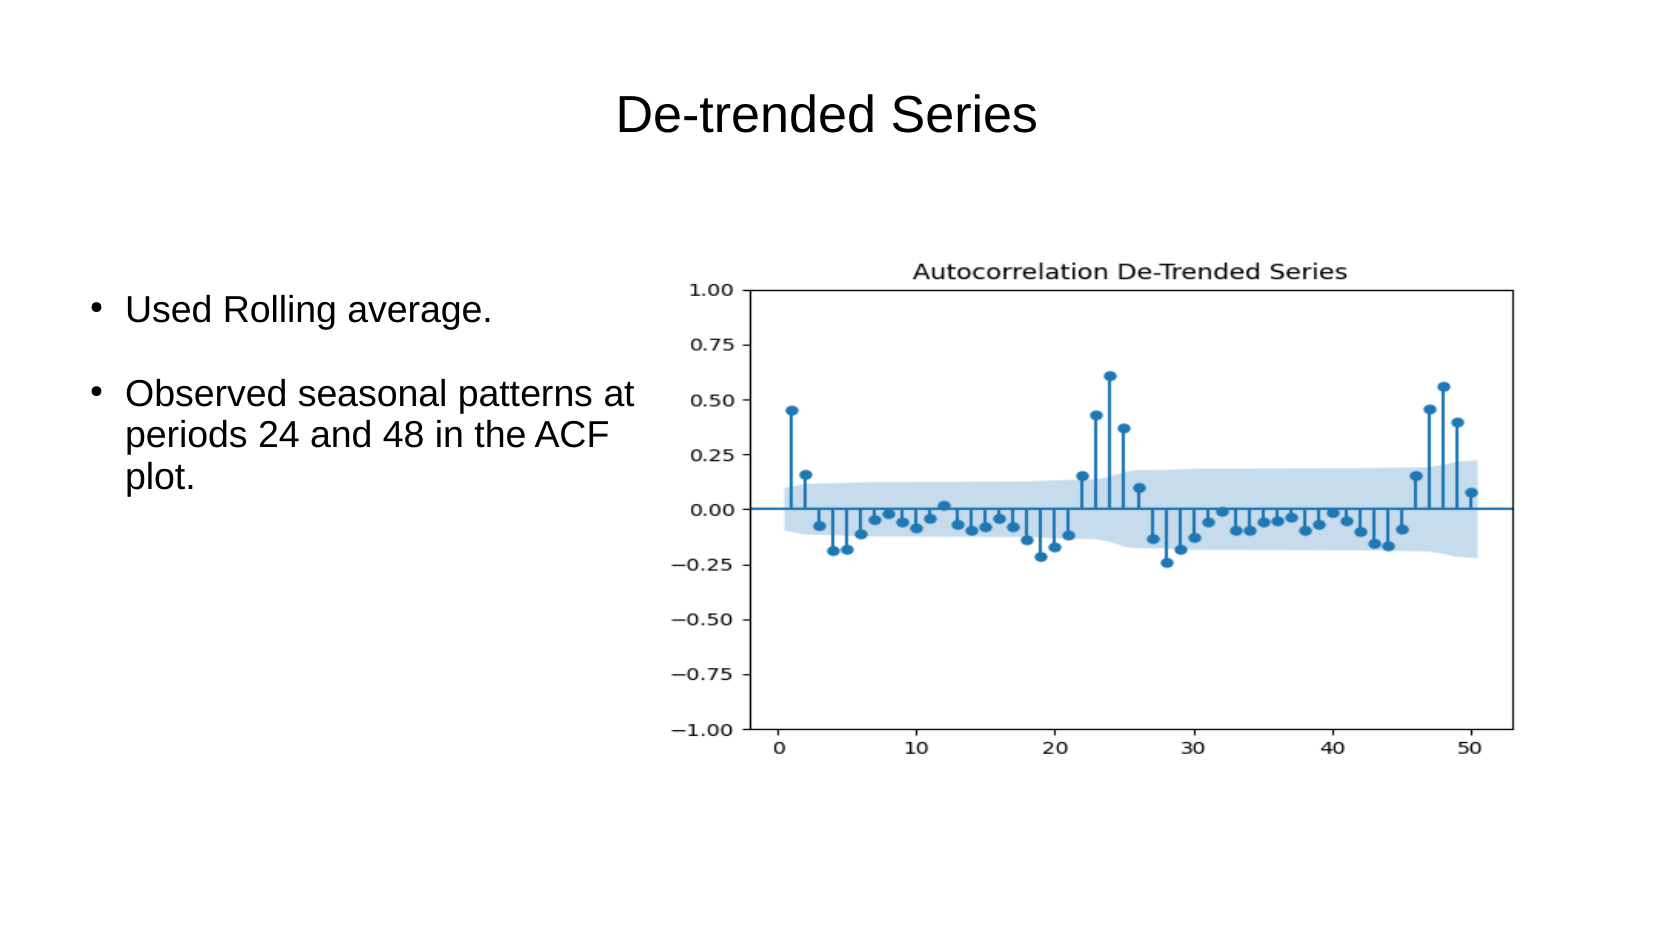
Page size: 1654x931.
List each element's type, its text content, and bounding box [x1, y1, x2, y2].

text_box Used Rolling average. Observed seasonal patterns at periods 24 and 48 in the ACF plot. [75, 280, 676, 506]
title De-trended Series [82, 37, 1571, 193]
picture [627, 221, 1611, 792]
